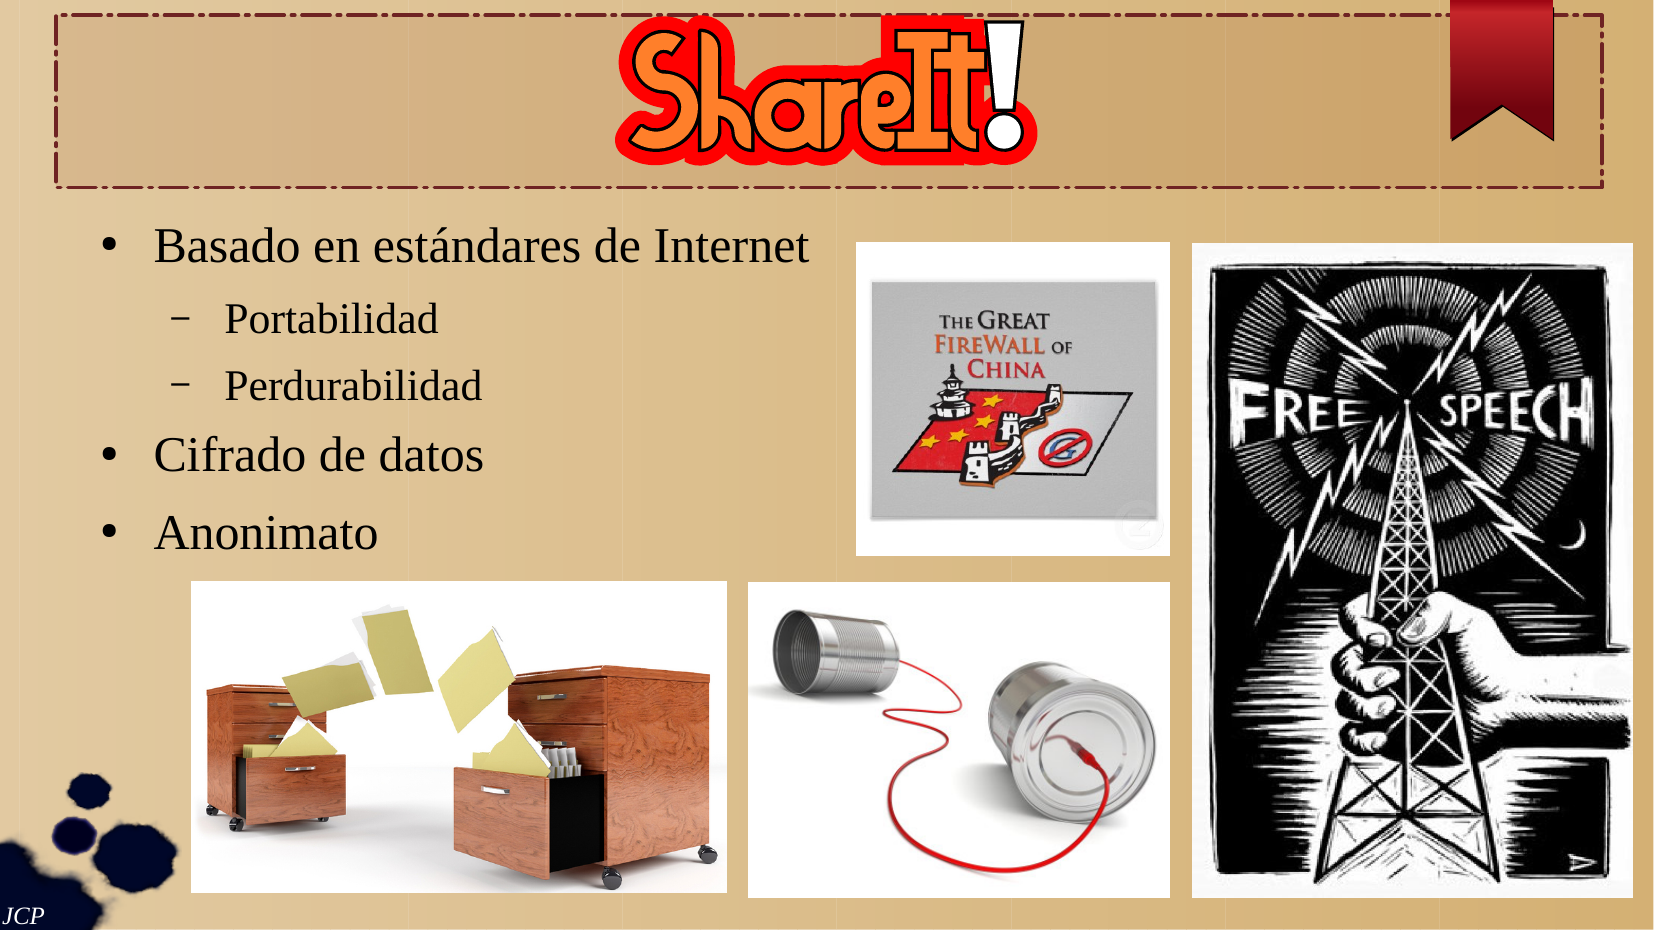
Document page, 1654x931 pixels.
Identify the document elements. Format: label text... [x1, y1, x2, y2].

picture [1192, 243, 1633, 898]
title JCP [0, 902, 48, 931]
picture [191, 581, 727, 893]
picture [856, 242, 1170, 556]
list Basado en estándares de Internet Portabilidad Perdurabilidad Cifrado de datos Anonimato [82, 217, 1538, 758]
picture [615, 15, 1038, 166]
picture [748, 582, 1170, 898]
